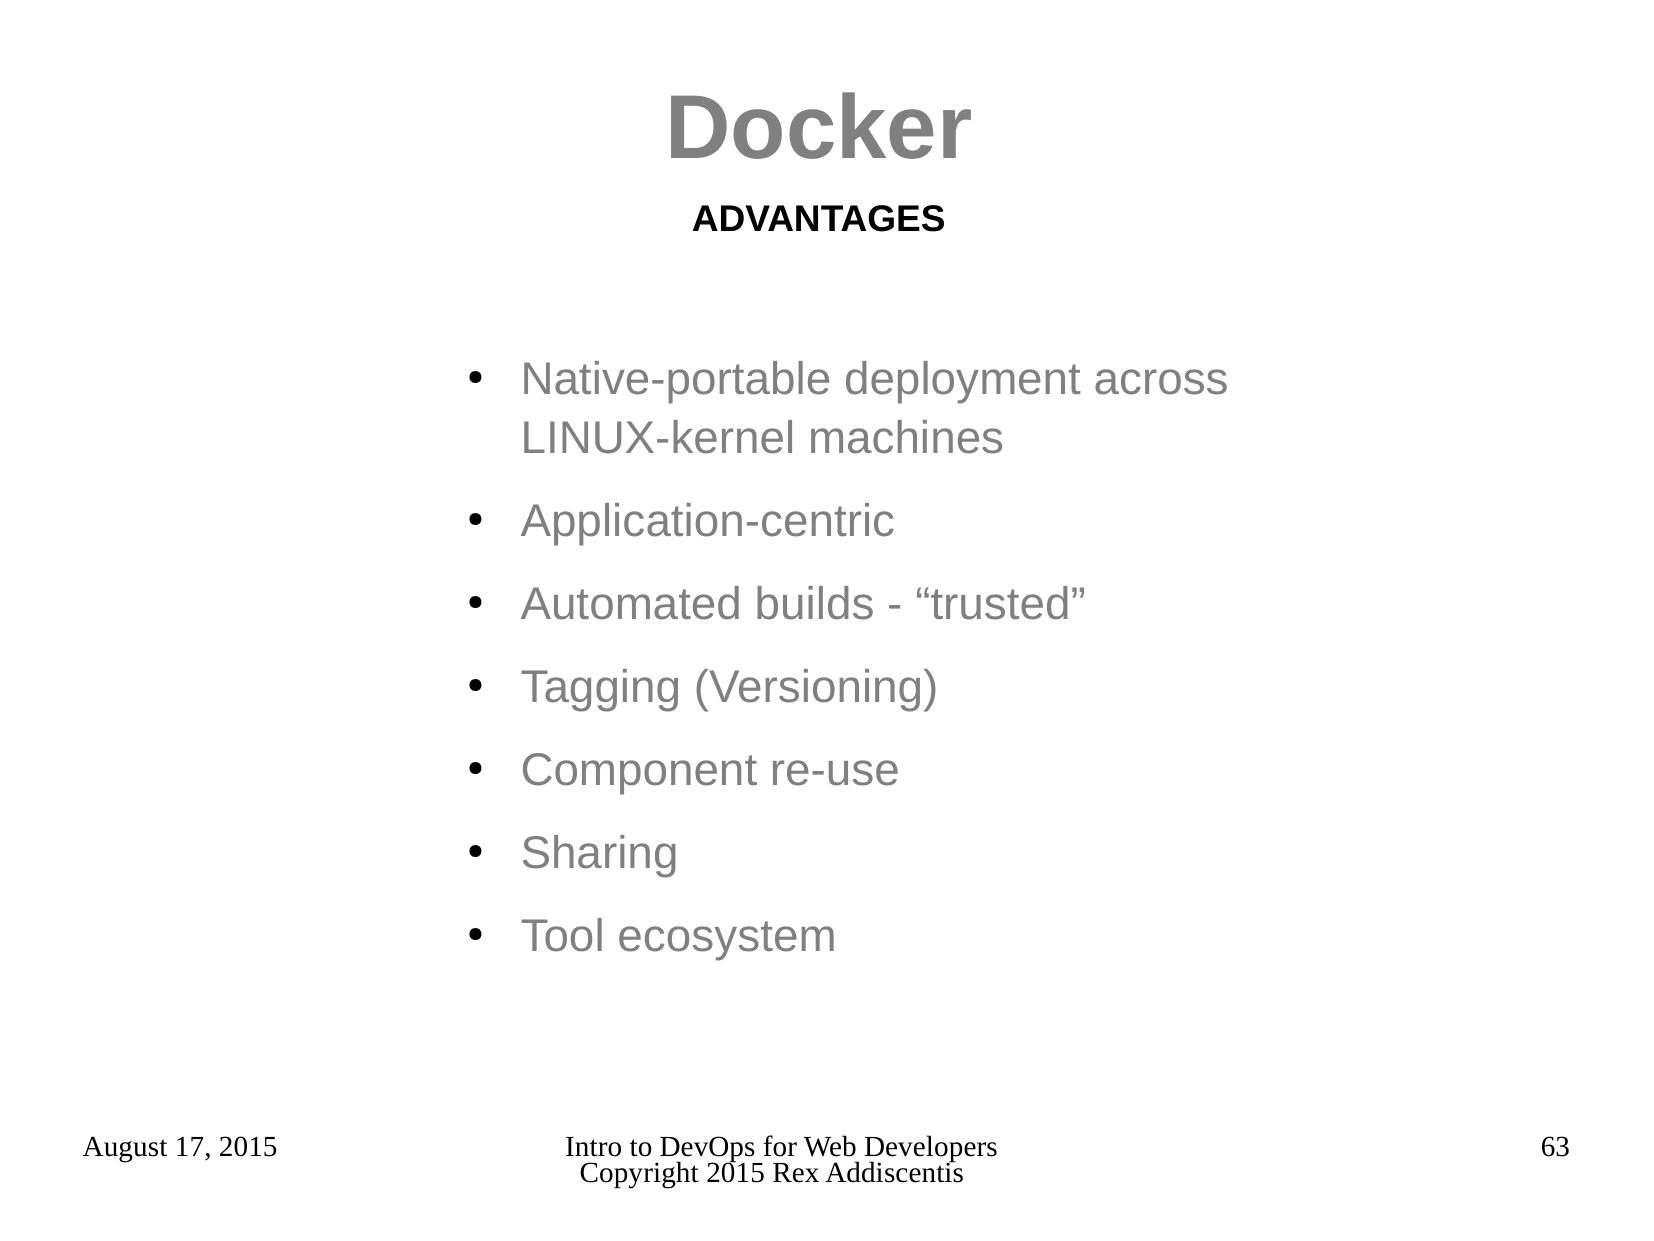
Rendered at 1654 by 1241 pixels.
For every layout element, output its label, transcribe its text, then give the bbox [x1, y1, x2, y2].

list Native-portable deployment across LINUX-kernel machines Application-centric Automated builds - “trusted” Tagging (Versioning) Component re-use Sharing Tool ecosystem [449, 345, 1290, 1036]
list Docker ADVANTAGES [74, 60, 1563, 241]
